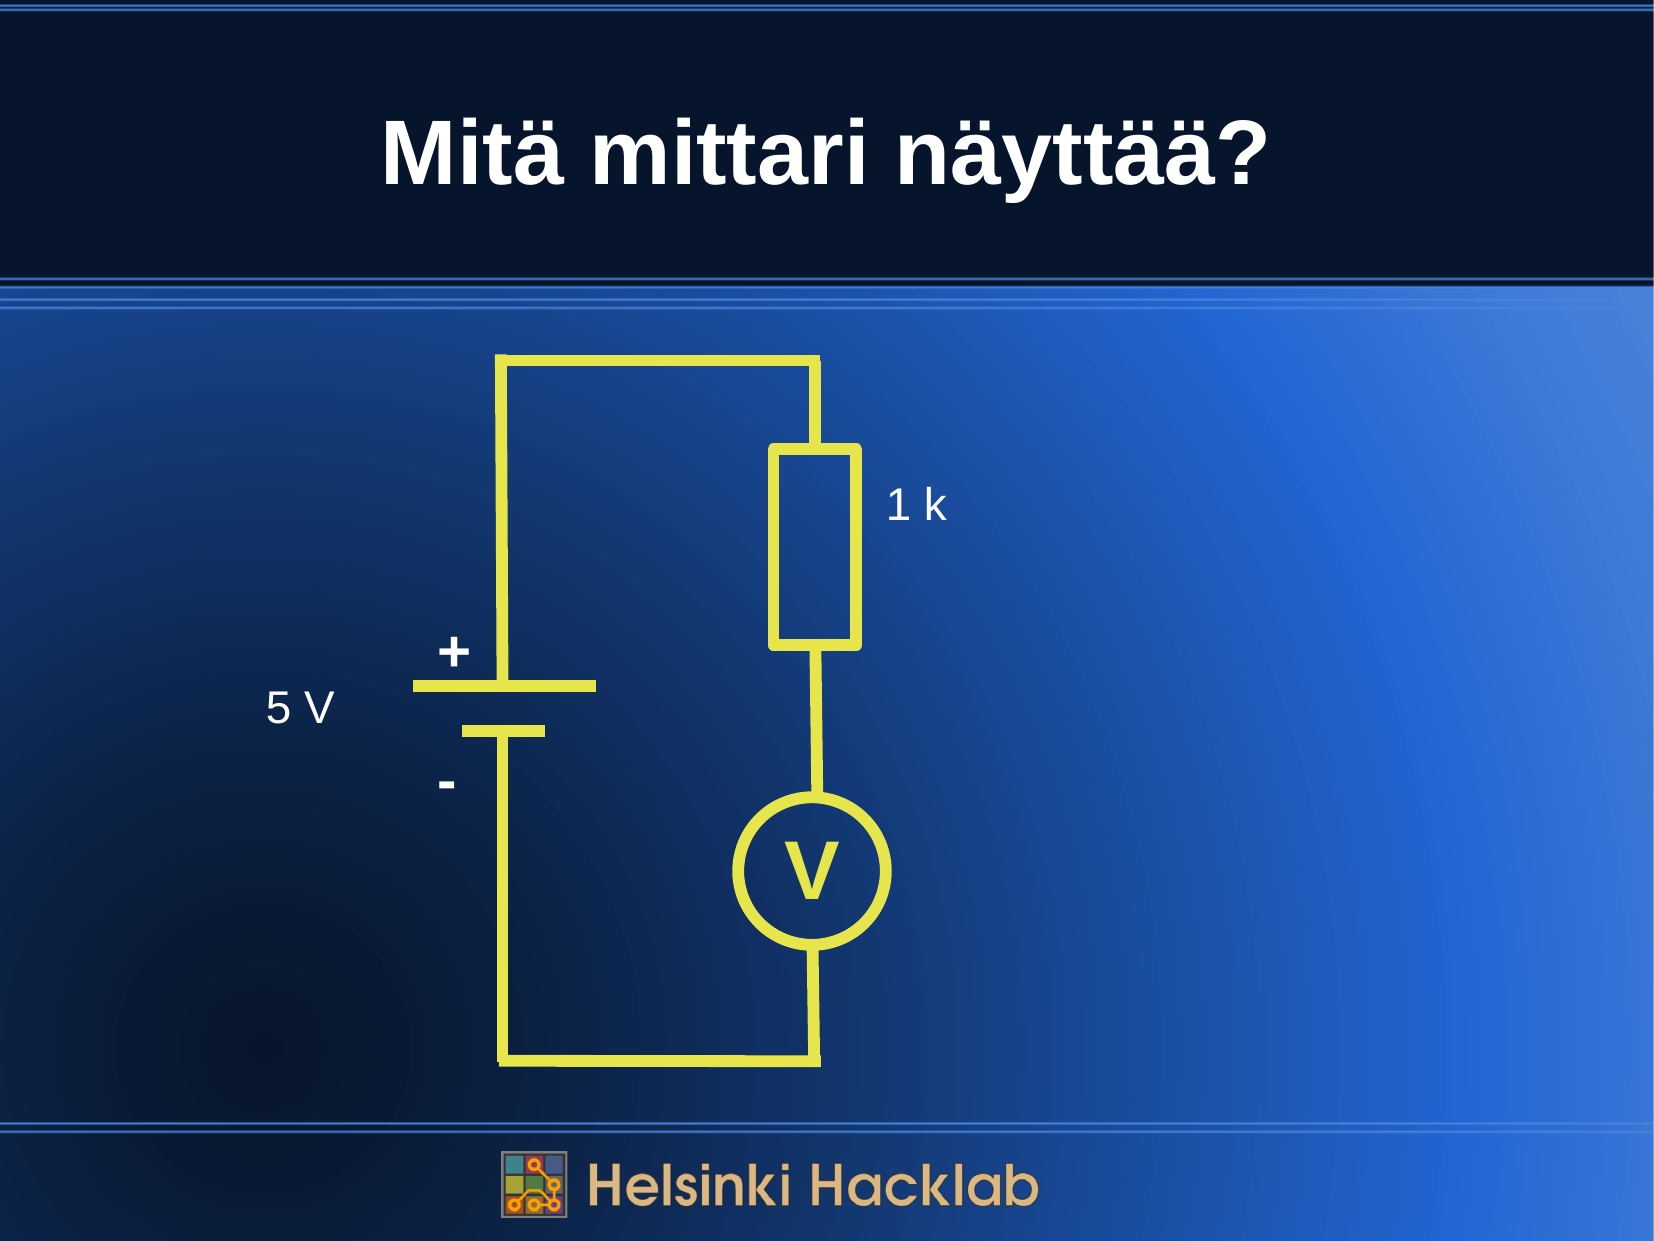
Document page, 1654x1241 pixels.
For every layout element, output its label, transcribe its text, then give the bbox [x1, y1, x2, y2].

picture [0, 0, 1654, 1241]
text_box V [738, 797, 886, 945]
text_box - [437, 747, 486, 815]
title Mitä mittari näyttää? [82, 49, 1571, 257]
text_box 1 k [885, 478, 975, 538]
text_box 5 V [265, 681, 384, 739]
text_box + [437, 618, 486, 686]
